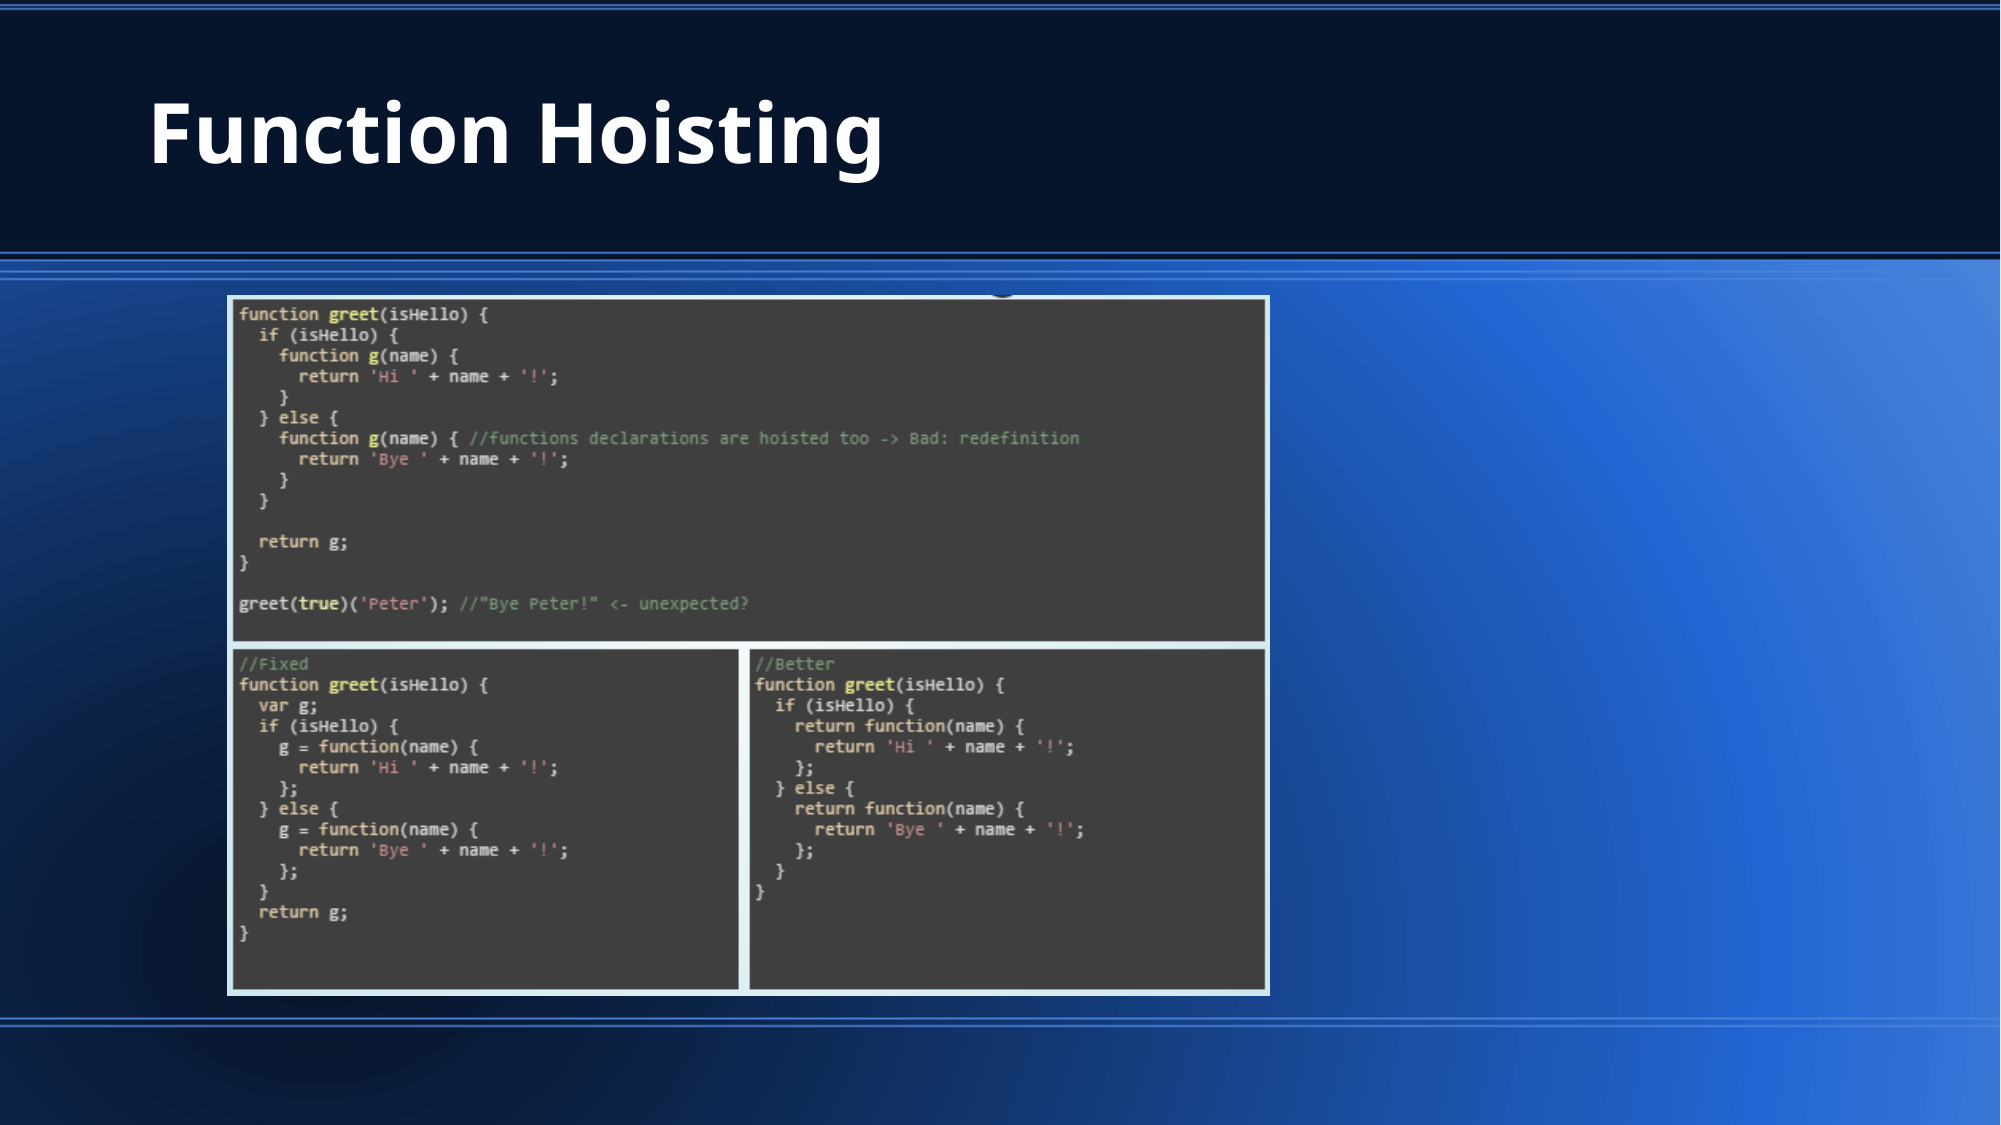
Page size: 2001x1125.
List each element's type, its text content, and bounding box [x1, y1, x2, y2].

picture [0, 0, 2001, 1125]
title Function Hoisting [132, 73, 1868, 233]
